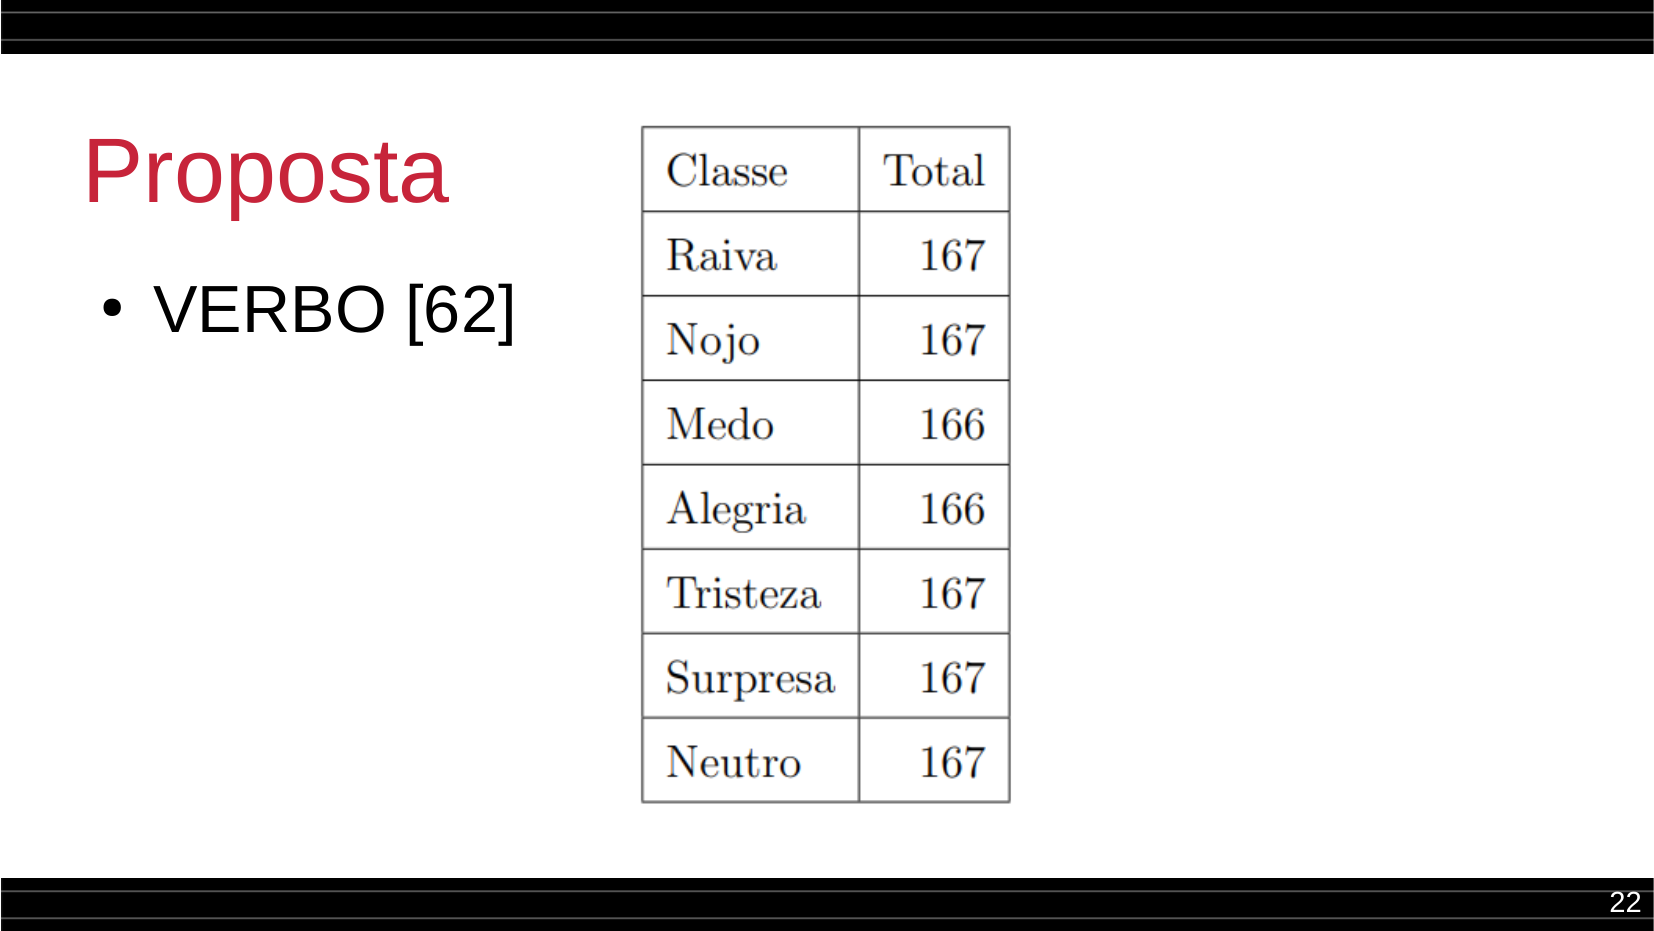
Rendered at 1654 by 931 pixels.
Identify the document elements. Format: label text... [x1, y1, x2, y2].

picture [1, 878, 1654, 931]
picture [1, 0, 1654, 54]
title Proposta [82, 92, 1571, 249]
list VERBO [62] [82, 271, 1571, 851]
picture [632, 120, 1022, 810]
